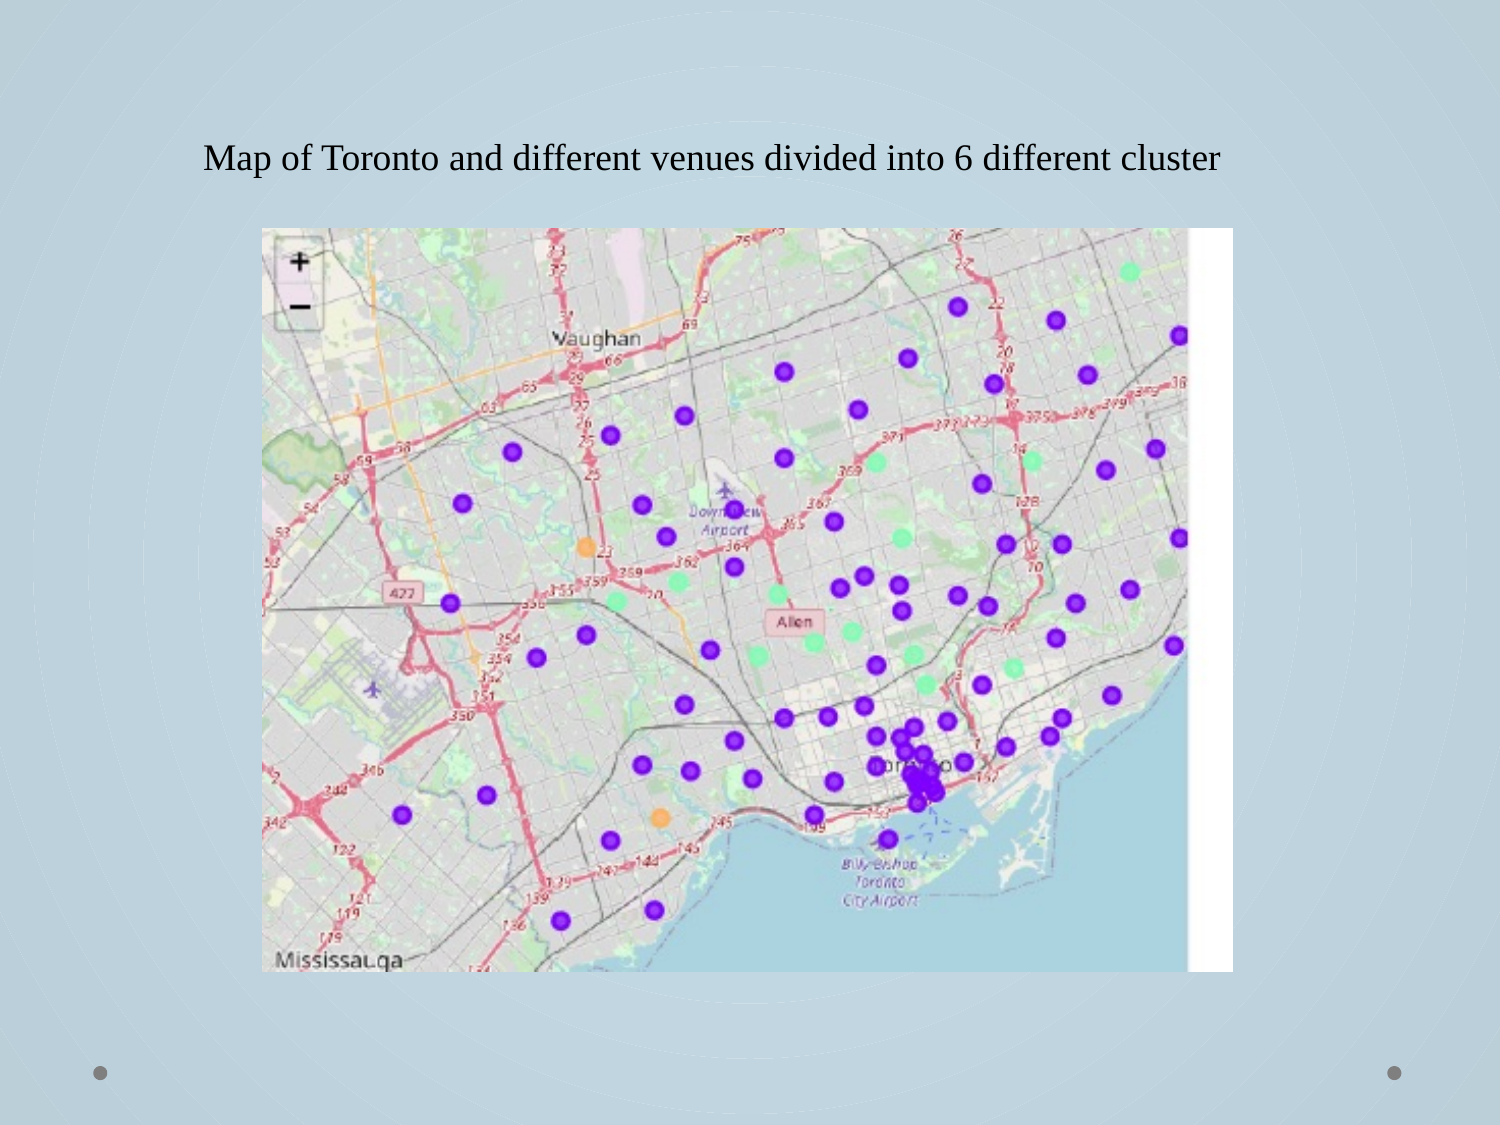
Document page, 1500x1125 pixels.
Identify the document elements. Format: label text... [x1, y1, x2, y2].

text_box Map of Toronto and different venues divided into 6 different cluster [188, 125, 1254, 186]
picture [262, 228, 1233, 972]
